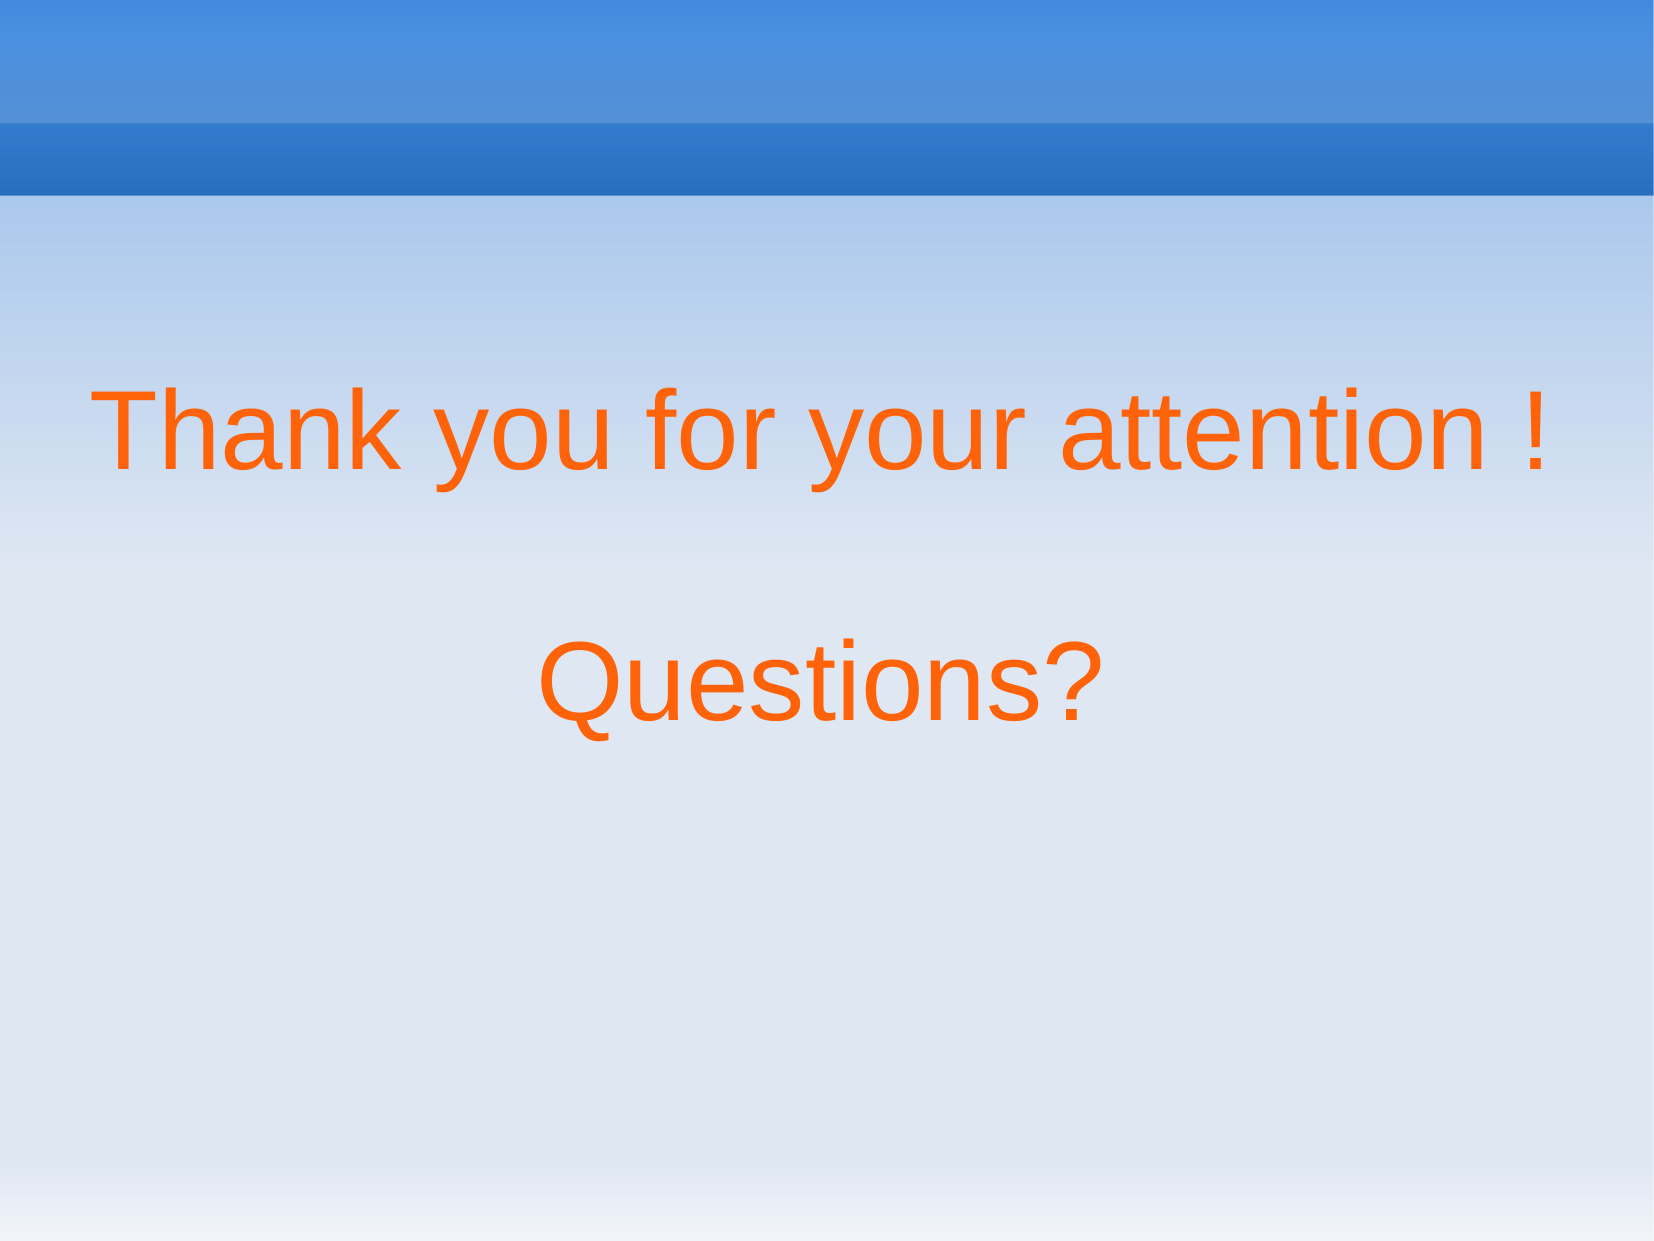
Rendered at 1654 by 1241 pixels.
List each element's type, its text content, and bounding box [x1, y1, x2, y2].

text_box Thank you for your attention ! Questions? [76, 0, 1565, 1109]
picture [0, 0, 1654, 1241]
